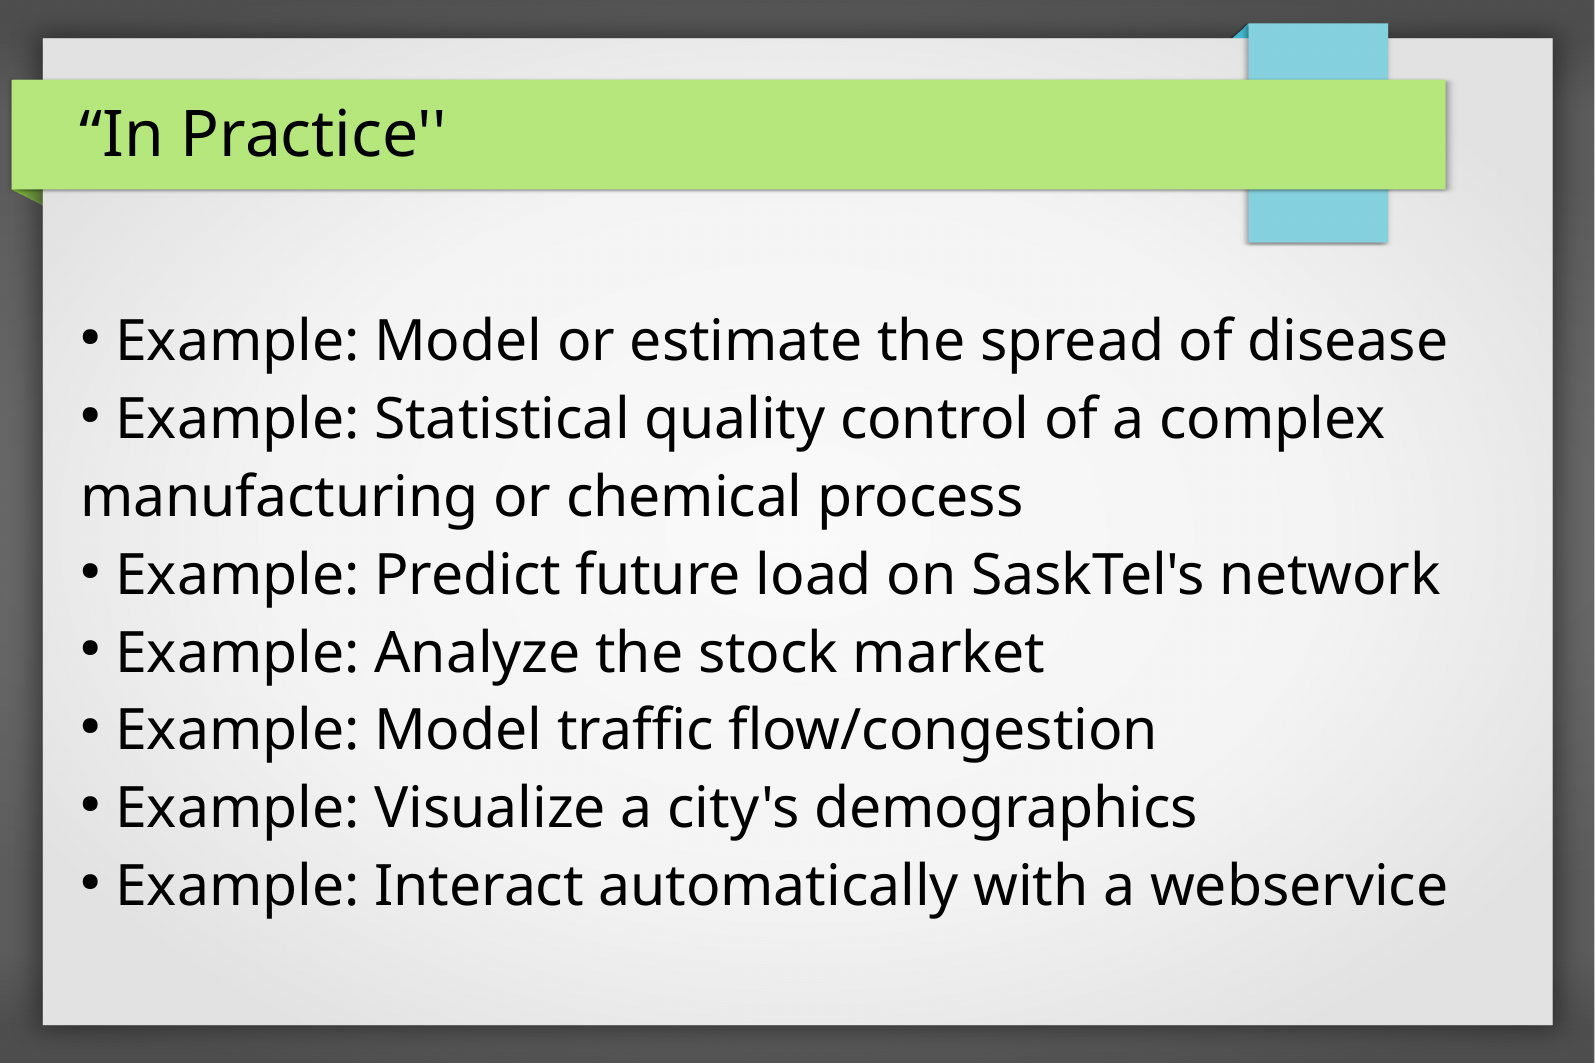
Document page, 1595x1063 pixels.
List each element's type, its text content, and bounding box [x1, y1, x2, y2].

subtitle Example: Model or estimate the spread of disease Example: Statistical quality control of a complex manufacturing or chemical process Example: Predict future load on SaskTel's network Example: Analyze the stock market Example: Model traffic flow/congestion Example: Visualize a city's demographics Example: Interact automatically with a webservice [79, 225, 1516, 997]
picture [0, 0, 1595, 1063]
title “In Practice'' [79, 78, 1219, 185]
